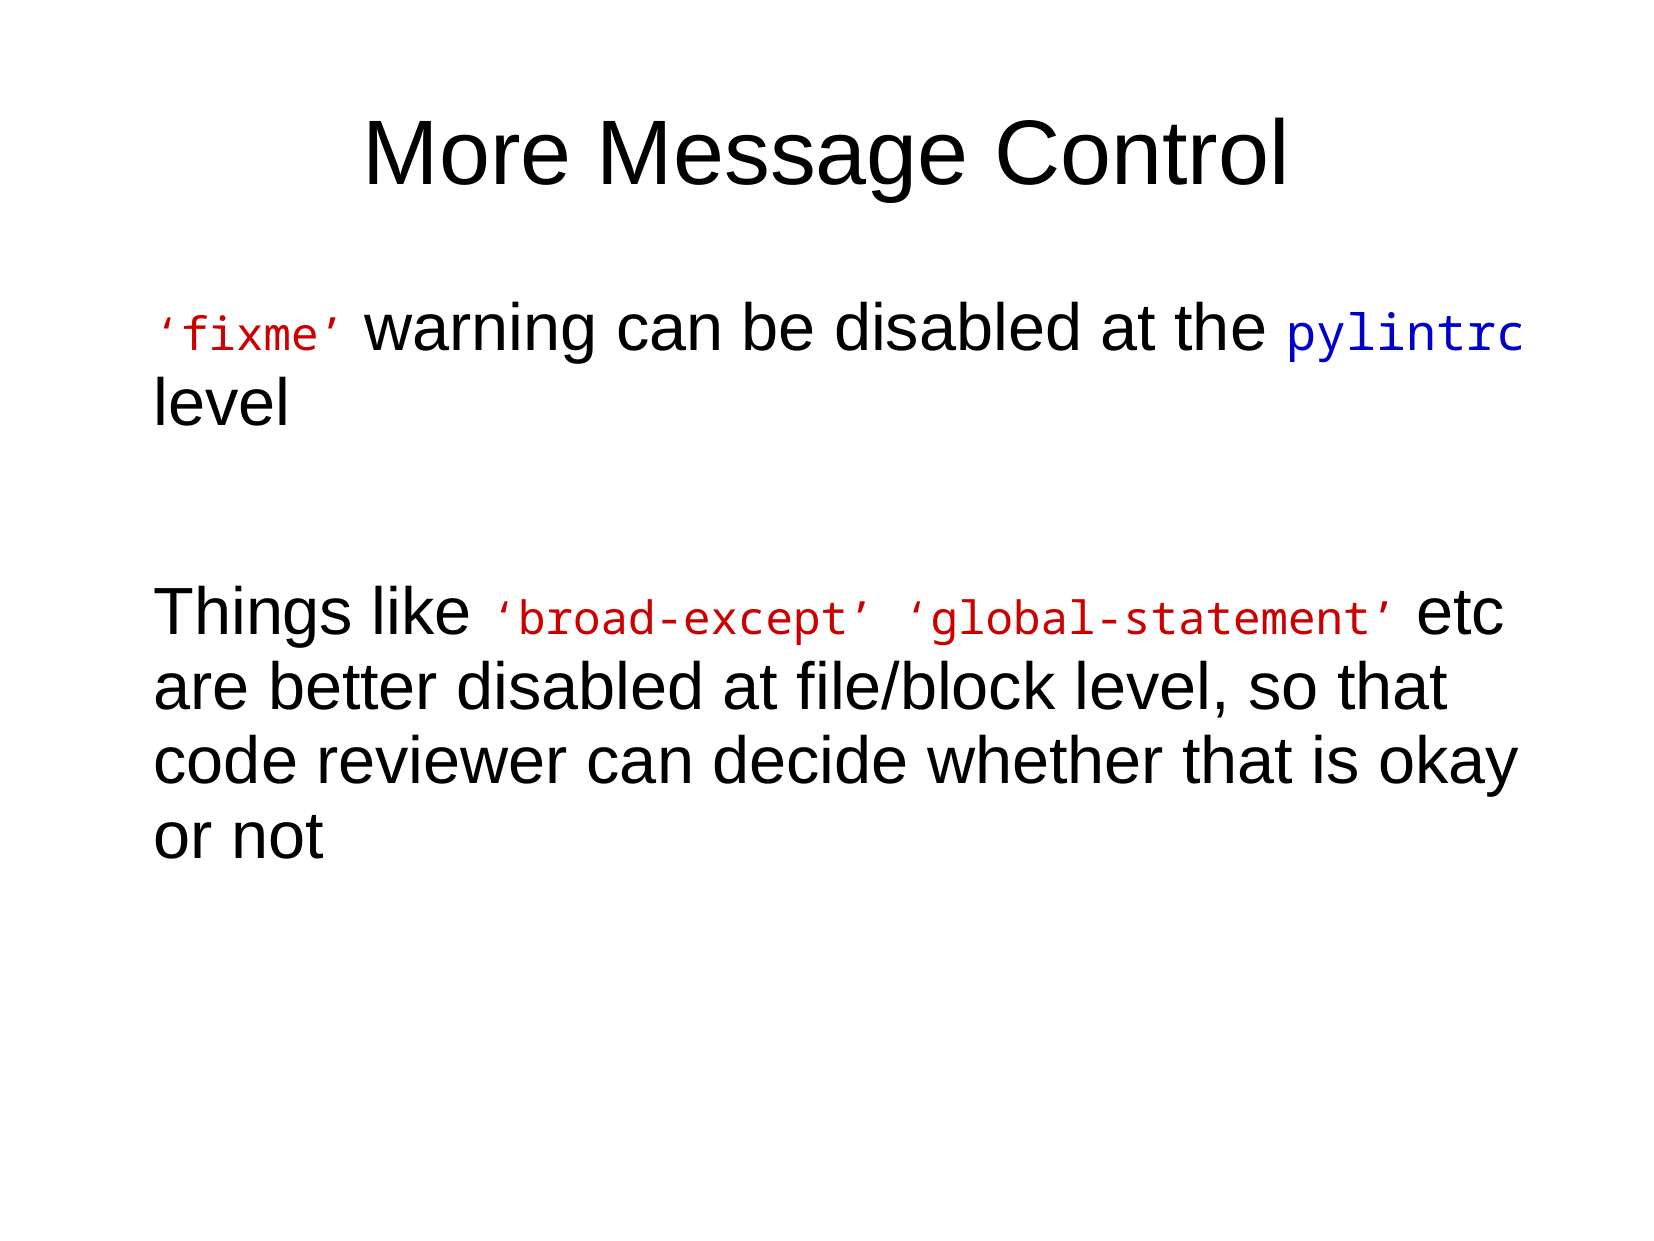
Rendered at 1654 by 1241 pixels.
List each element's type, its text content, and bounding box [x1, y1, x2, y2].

title More Message Control [82, 49, 1571, 257]
list ‘fixme’ warning can be disabled at the pylintrc level Things like ‘broad-except’ ‘global-statement’ etc are better disabled at file/block level, so that code reviewer can decide whether that is okay or not [82, 290, 1571, 1010]
